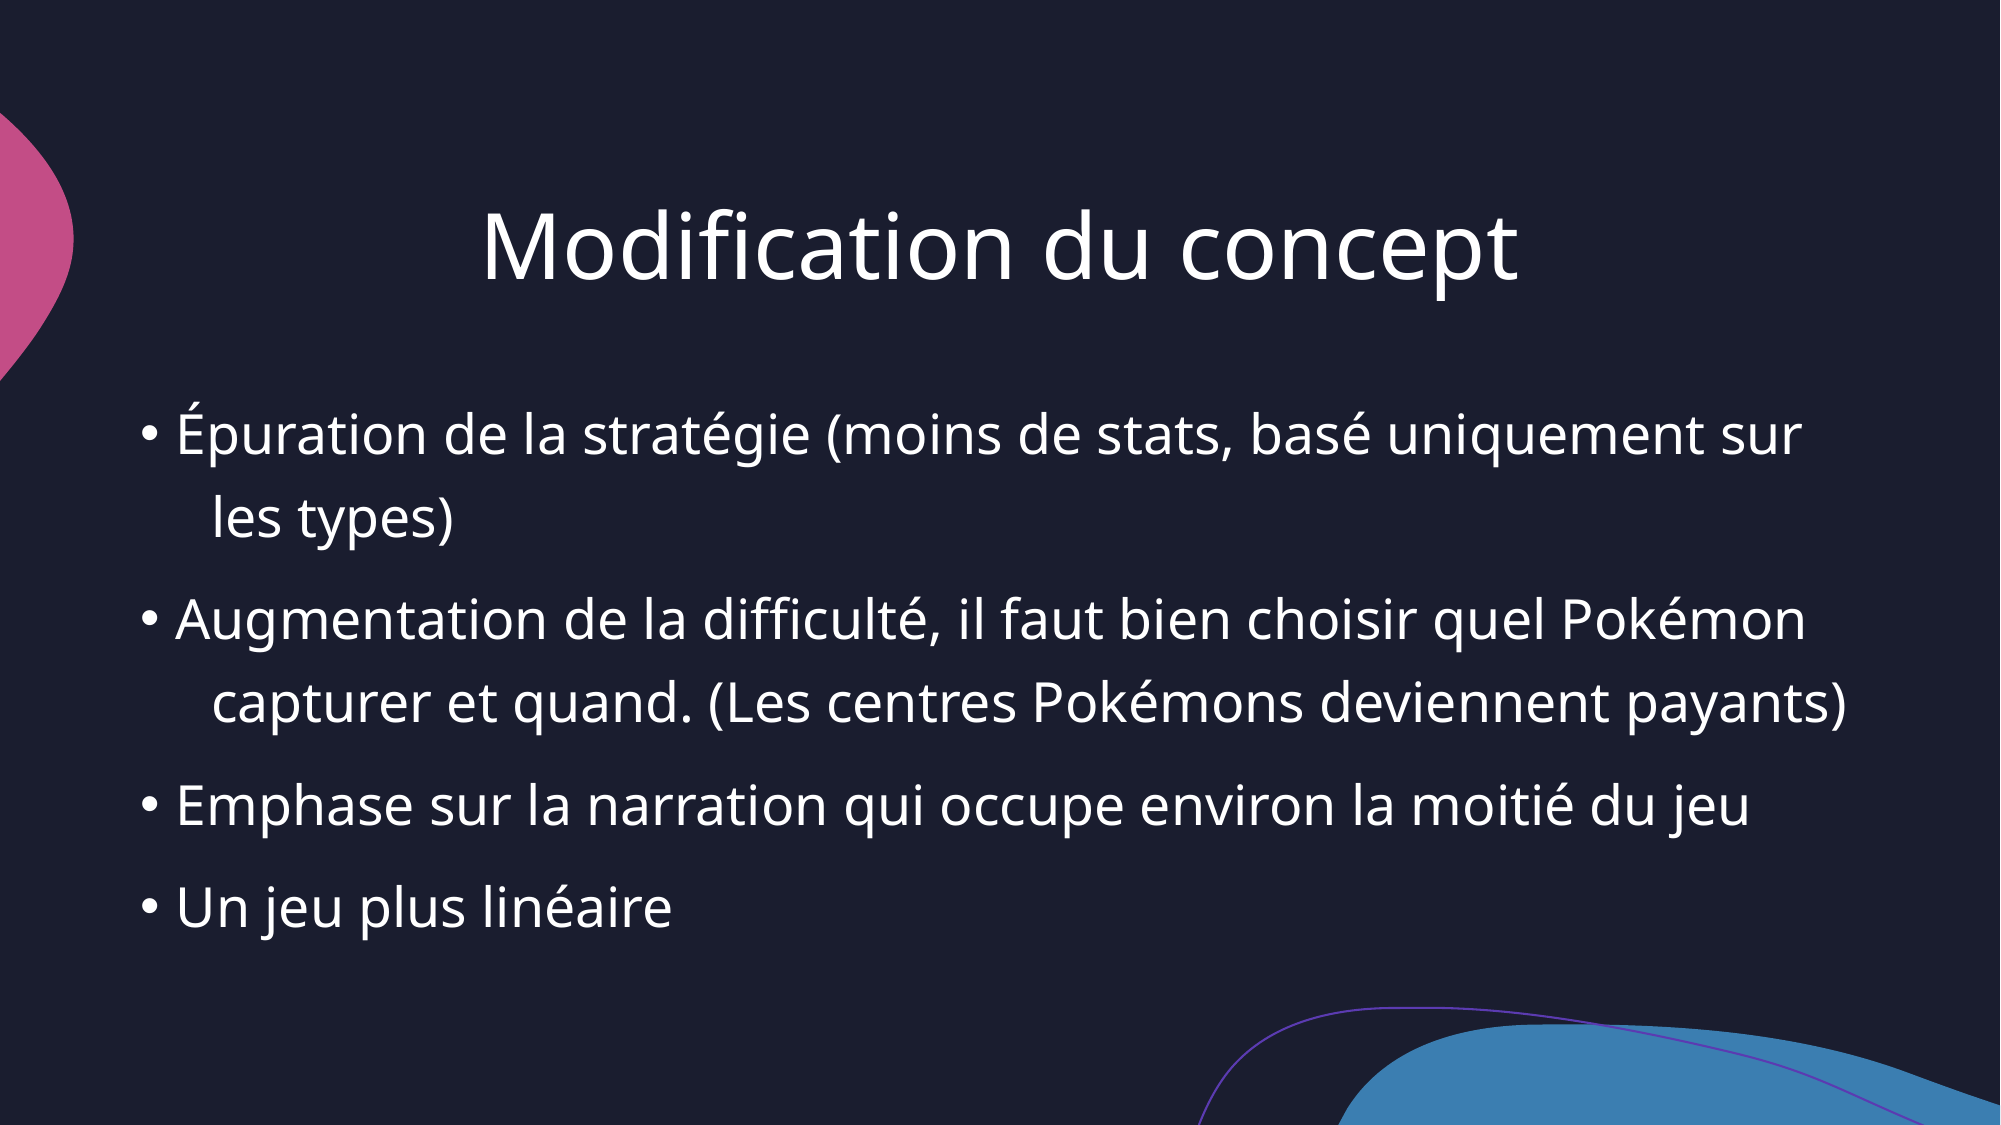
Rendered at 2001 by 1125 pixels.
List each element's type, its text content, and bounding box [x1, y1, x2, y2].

title Modification du concept [125, 125, 1876, 375]
list Épuration de la stratégie (moins de stats, basé uniquement sur les types) Augmentation de la difficulté, il faut bien choisir quel Pokémon capturer et quand. (Les centres Pokémons deviennent payants) Emphase sur la narration qui occupe environ la moitié du jeu Un jeu plus linéaire [125, 375, 1876, 1002]
